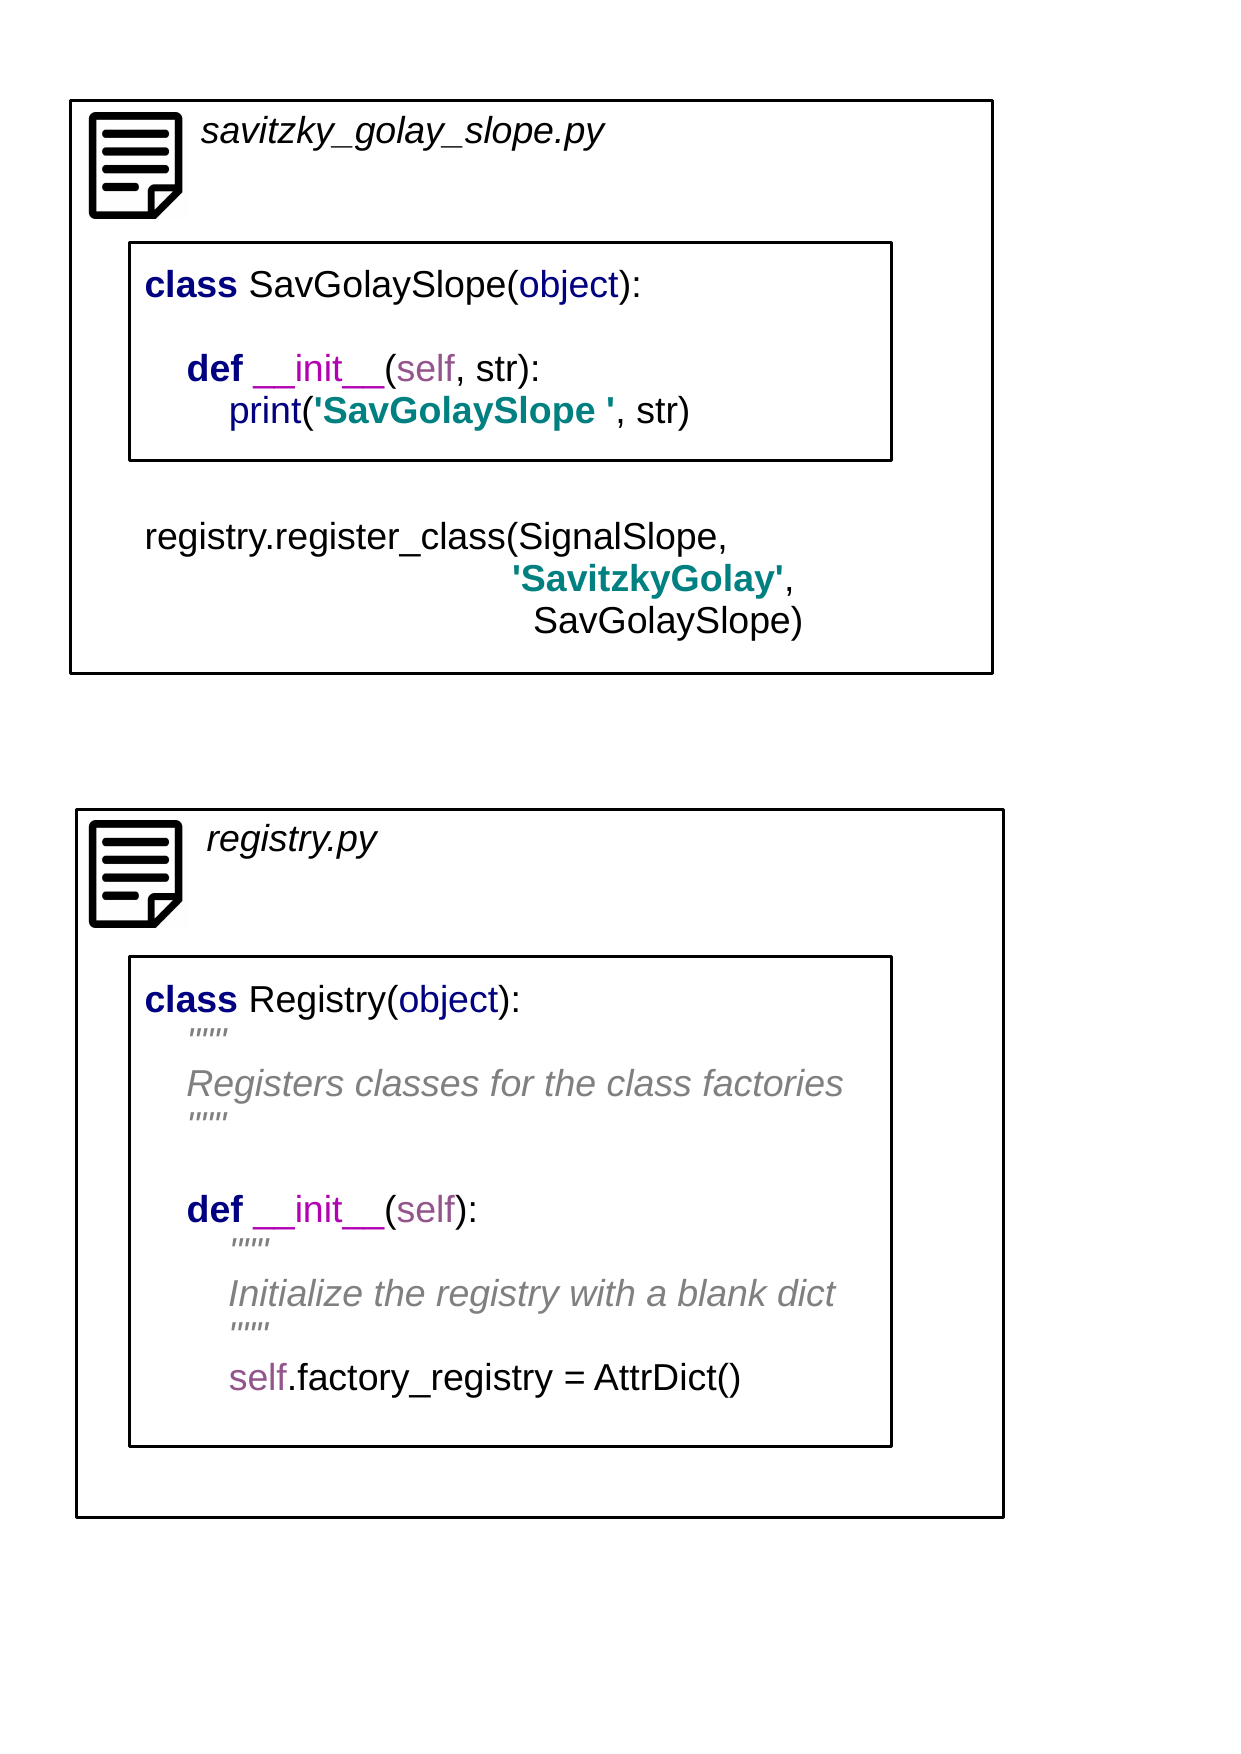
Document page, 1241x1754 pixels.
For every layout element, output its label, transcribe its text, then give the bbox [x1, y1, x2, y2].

picture [82, 820, 189, 928]
text_box registry.py [76, 809, 1004, 1518]
text_box savitzky_golay_slope.py [70, 100, 993, 674]
picture [82, 112, 189, 219]
